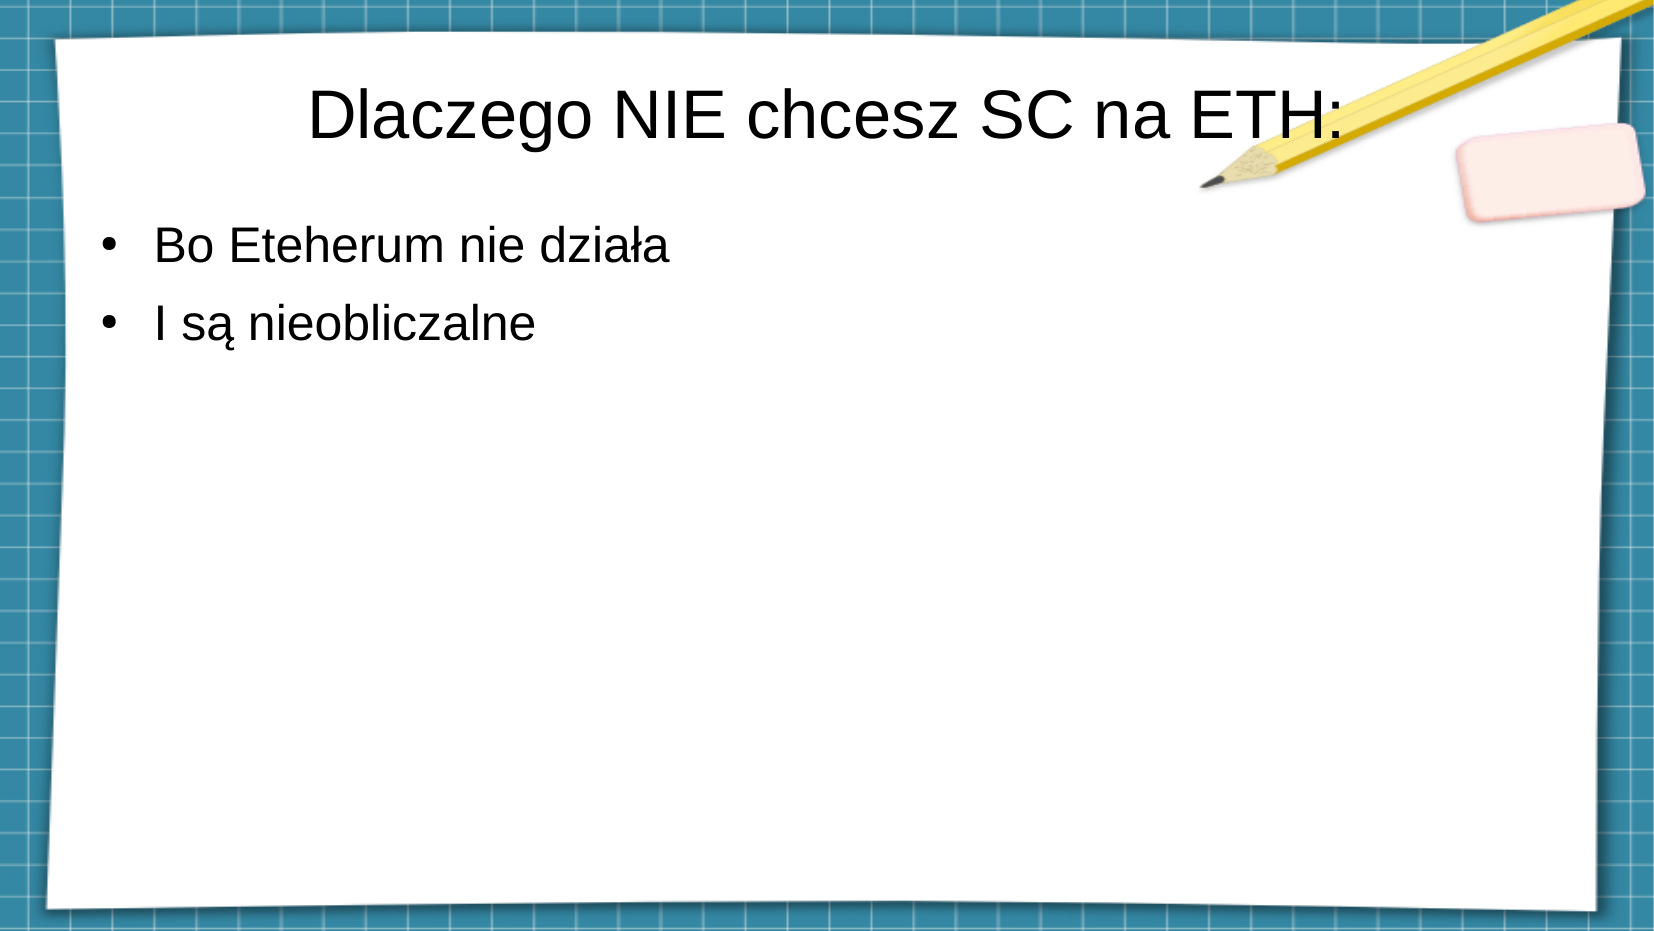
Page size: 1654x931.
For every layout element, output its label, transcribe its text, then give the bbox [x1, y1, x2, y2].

list Bo Eteherum nie działa I są nieobliczalne [82, 217, 1571, 758]
title Dlaczego NIE chcesz SC na ETH: [82, 37, 1571, 193]
picture [0, 0, 1654, 931]
